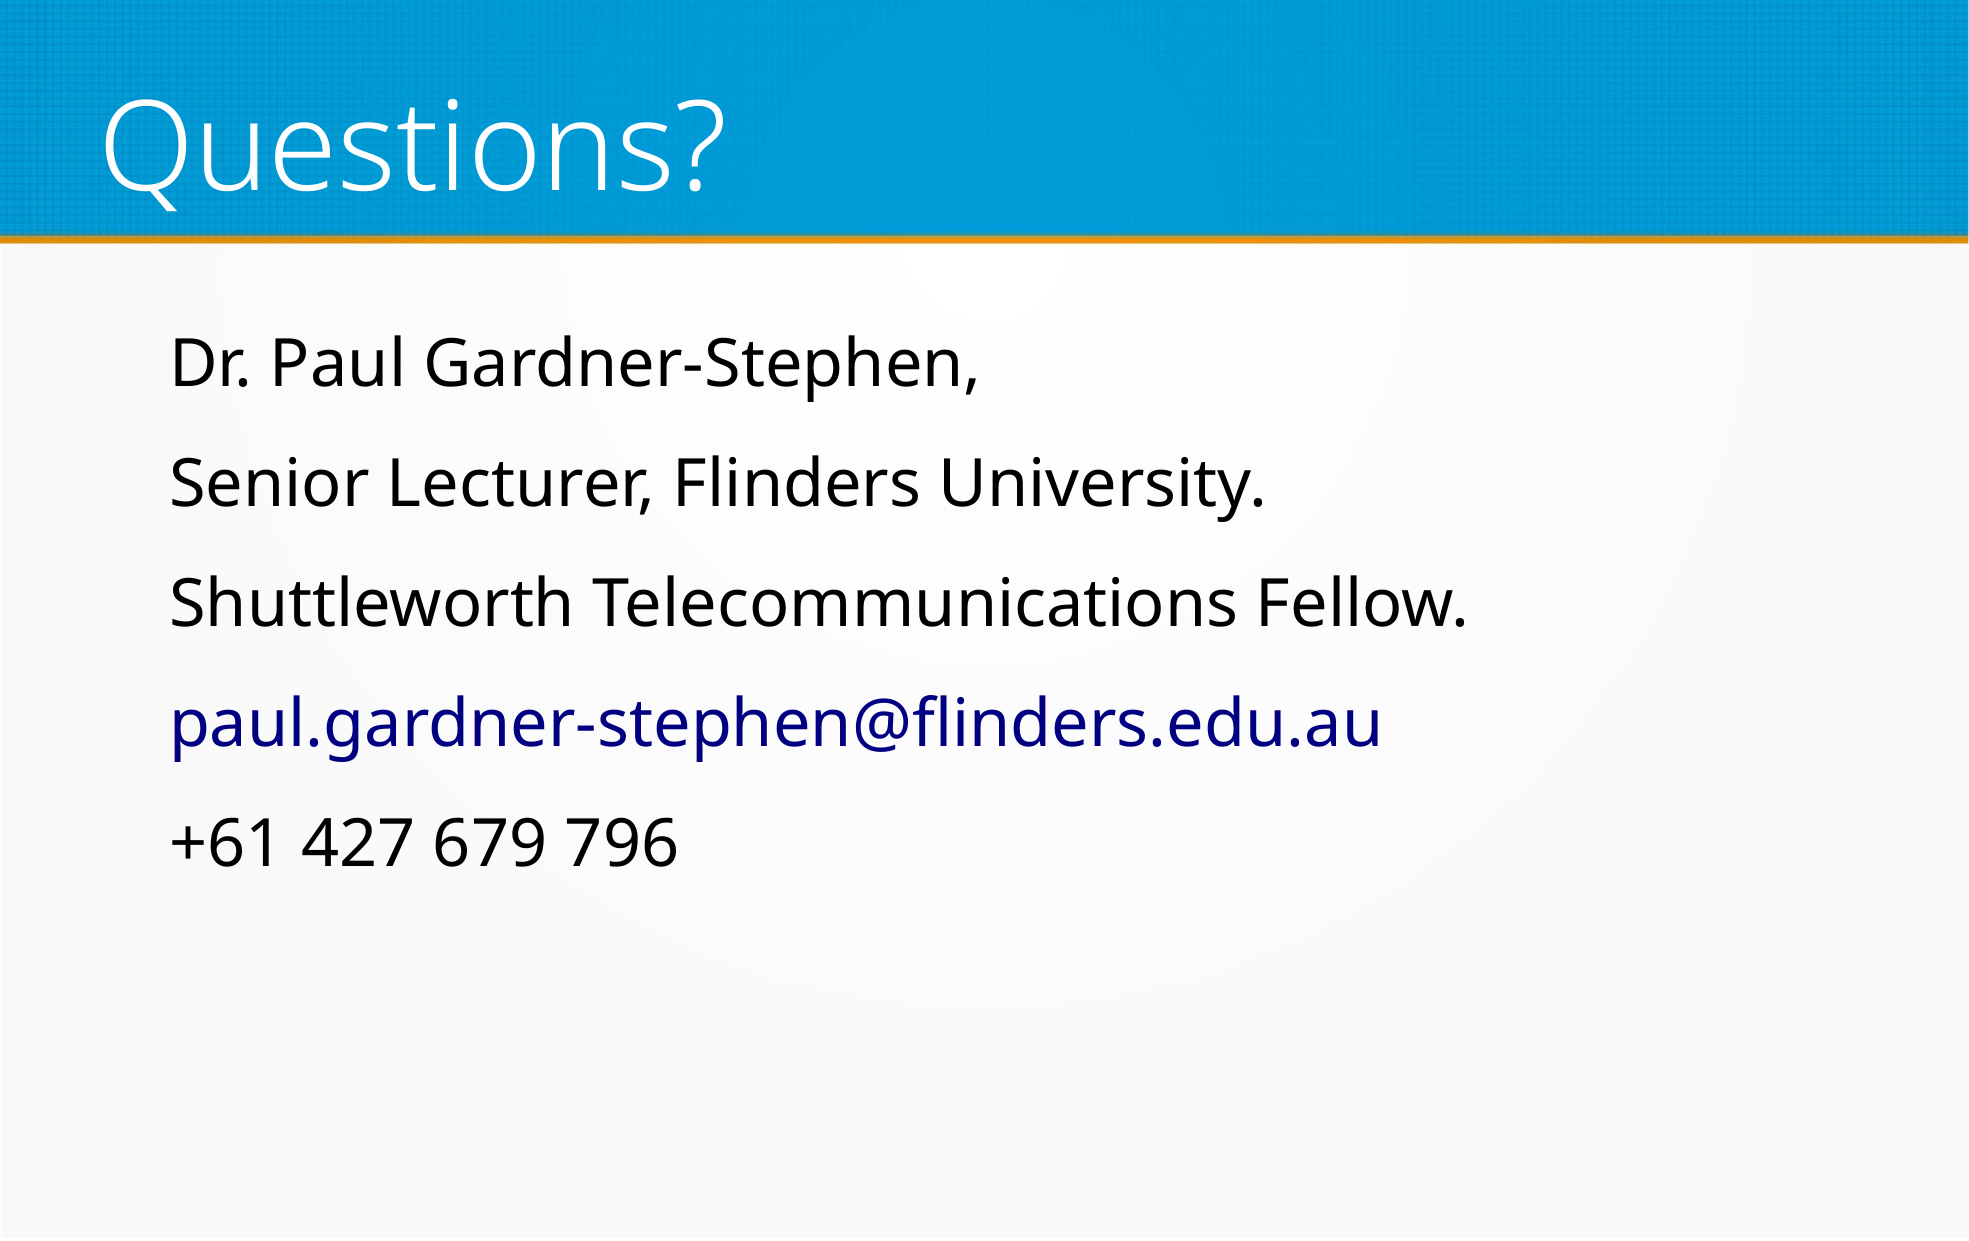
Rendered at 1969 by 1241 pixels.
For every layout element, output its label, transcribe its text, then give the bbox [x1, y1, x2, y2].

list Dr. Paul Gardner-Stephen, Senior Lecturer, Flinders University. Shuttleworth Telecommunications Fellow. paul.gardner-stephen@flinders.edu.au +61 427 679 796 [98, 315, 1861, 1081]
picture [0, 233, 1969, 1241]
title Questions? [98, 19, 1870, 227]
